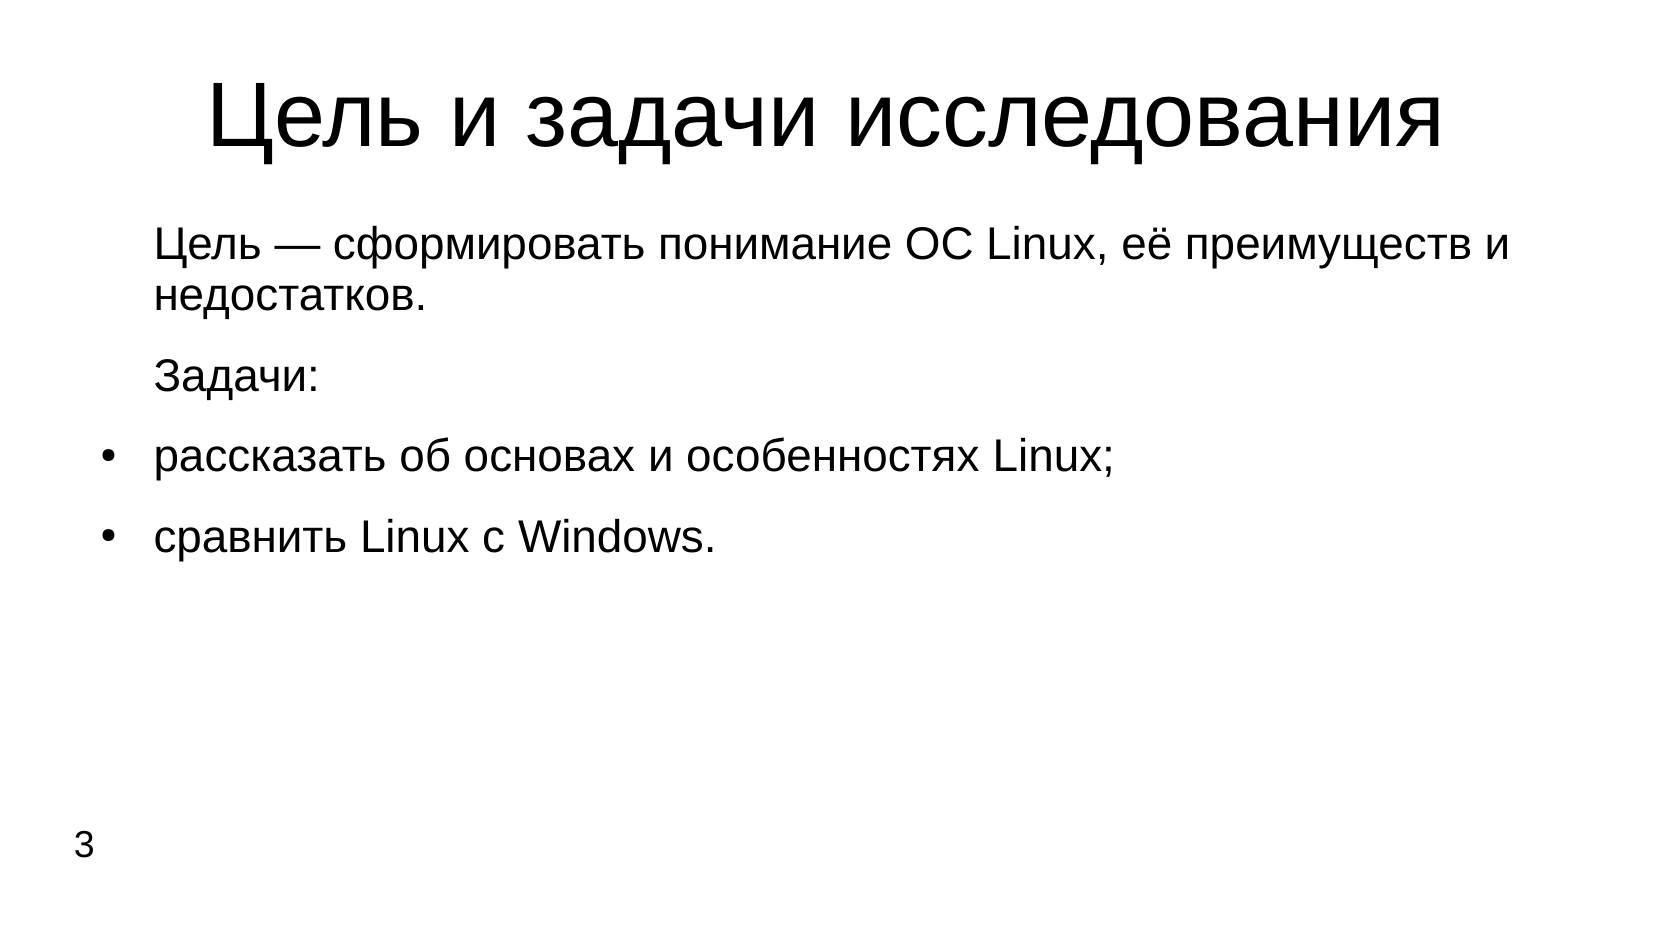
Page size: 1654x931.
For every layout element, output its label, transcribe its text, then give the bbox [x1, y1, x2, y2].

title Цель и задачи исследования [82, 37, 1571, 193]
text_box 3 [59, 815, 621, 886]
list Цель — сформировать понимание ОС Linux, её преимуществ и недостатков. Задачи: рассказать об основах и особенностях Linux; сравнить Linux с Windows. [82, 217, 1571, 758]
